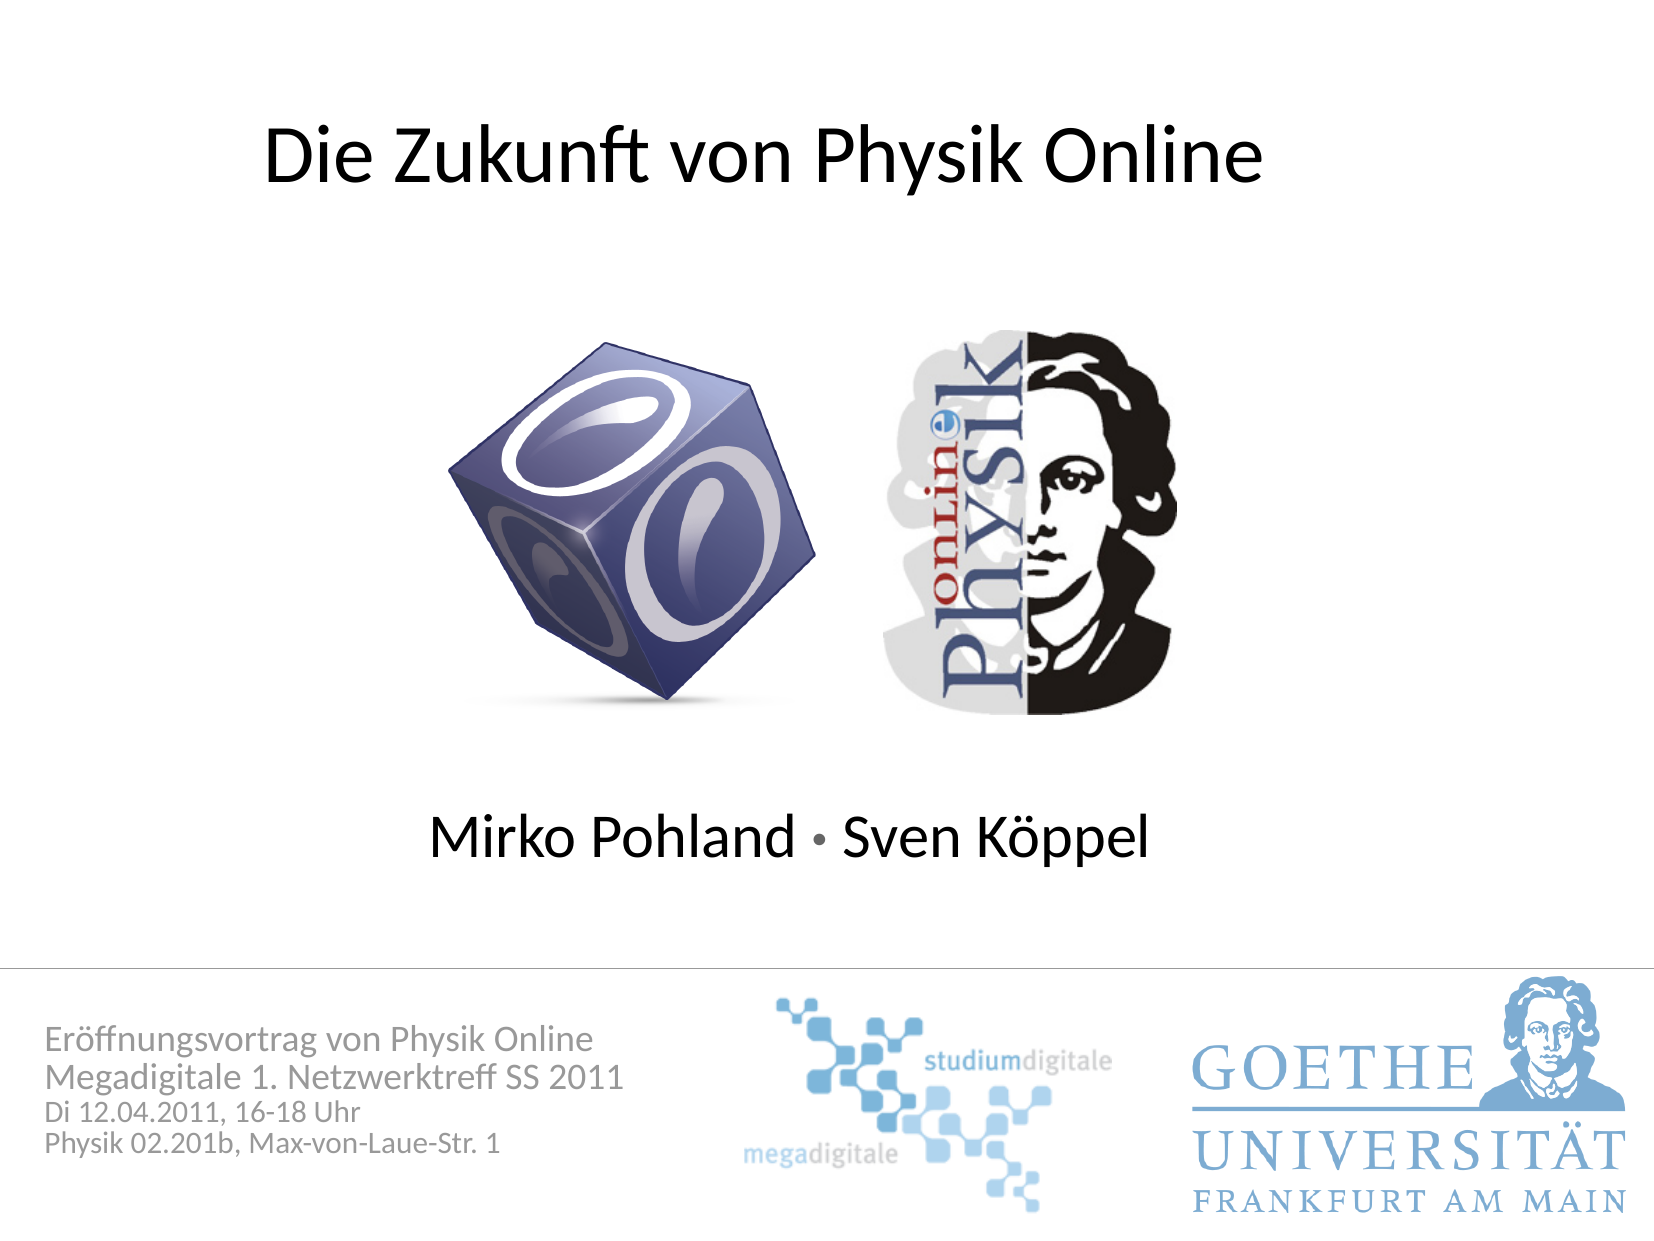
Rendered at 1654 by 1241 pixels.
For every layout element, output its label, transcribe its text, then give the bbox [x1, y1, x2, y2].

text_box Mirko Pohland · Sven Köppel [413, 803, 1241, 891]
picture [442, 330, 822, 715]
picture [883, 330, 1177, 715]
picture [1187, 970, 1630, 1216]
text_box Eröffnungsvortrag von Physik Online Megadigitale 1. Netzwerktreff SS 2011 Di 12.04.2011, 16-18 Uhr Physik 02.201b, Max-von-Laue-Str. 1 [29, 1015, 768, 1191]
picture [744, 988, 1112, 1223]
text_box Die Zukunft von Physik Online [248, 112, 1406, 225]
